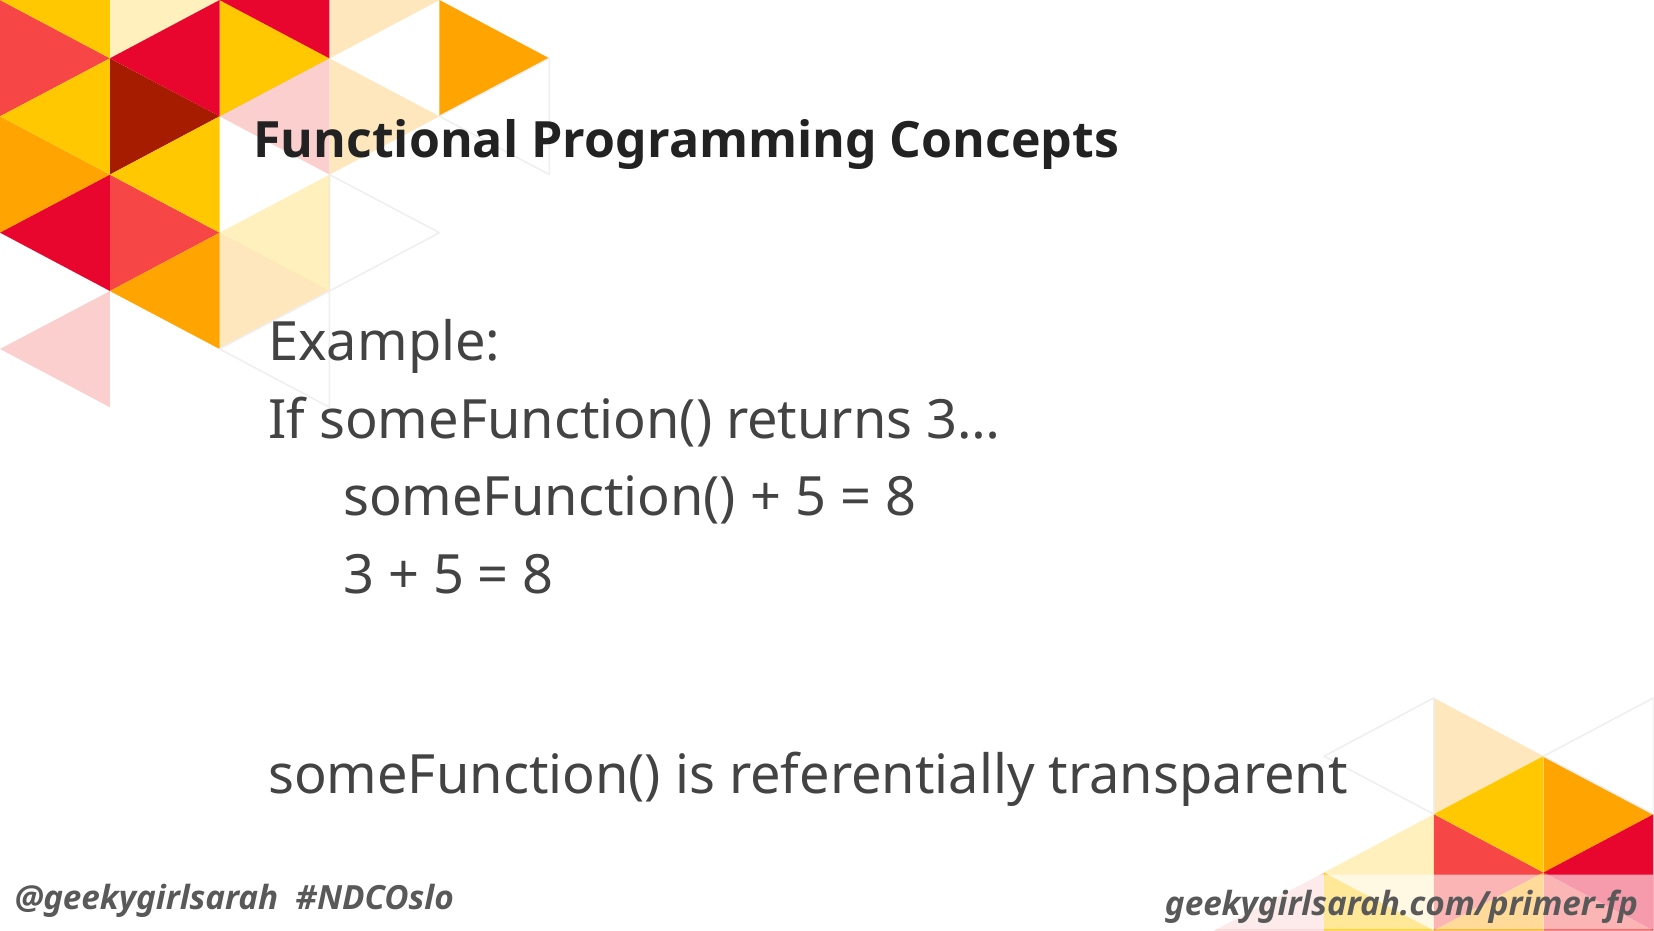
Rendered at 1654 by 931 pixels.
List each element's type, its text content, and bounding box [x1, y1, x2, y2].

title Functional Programming Concepts [238, 61, 1406, 183]
list Example: If someFunction() returns 3… someFunction() + 5 = 8 3 + 5 = 8 someFunction() is referentially transparent [238, 291, 1546, 817]
